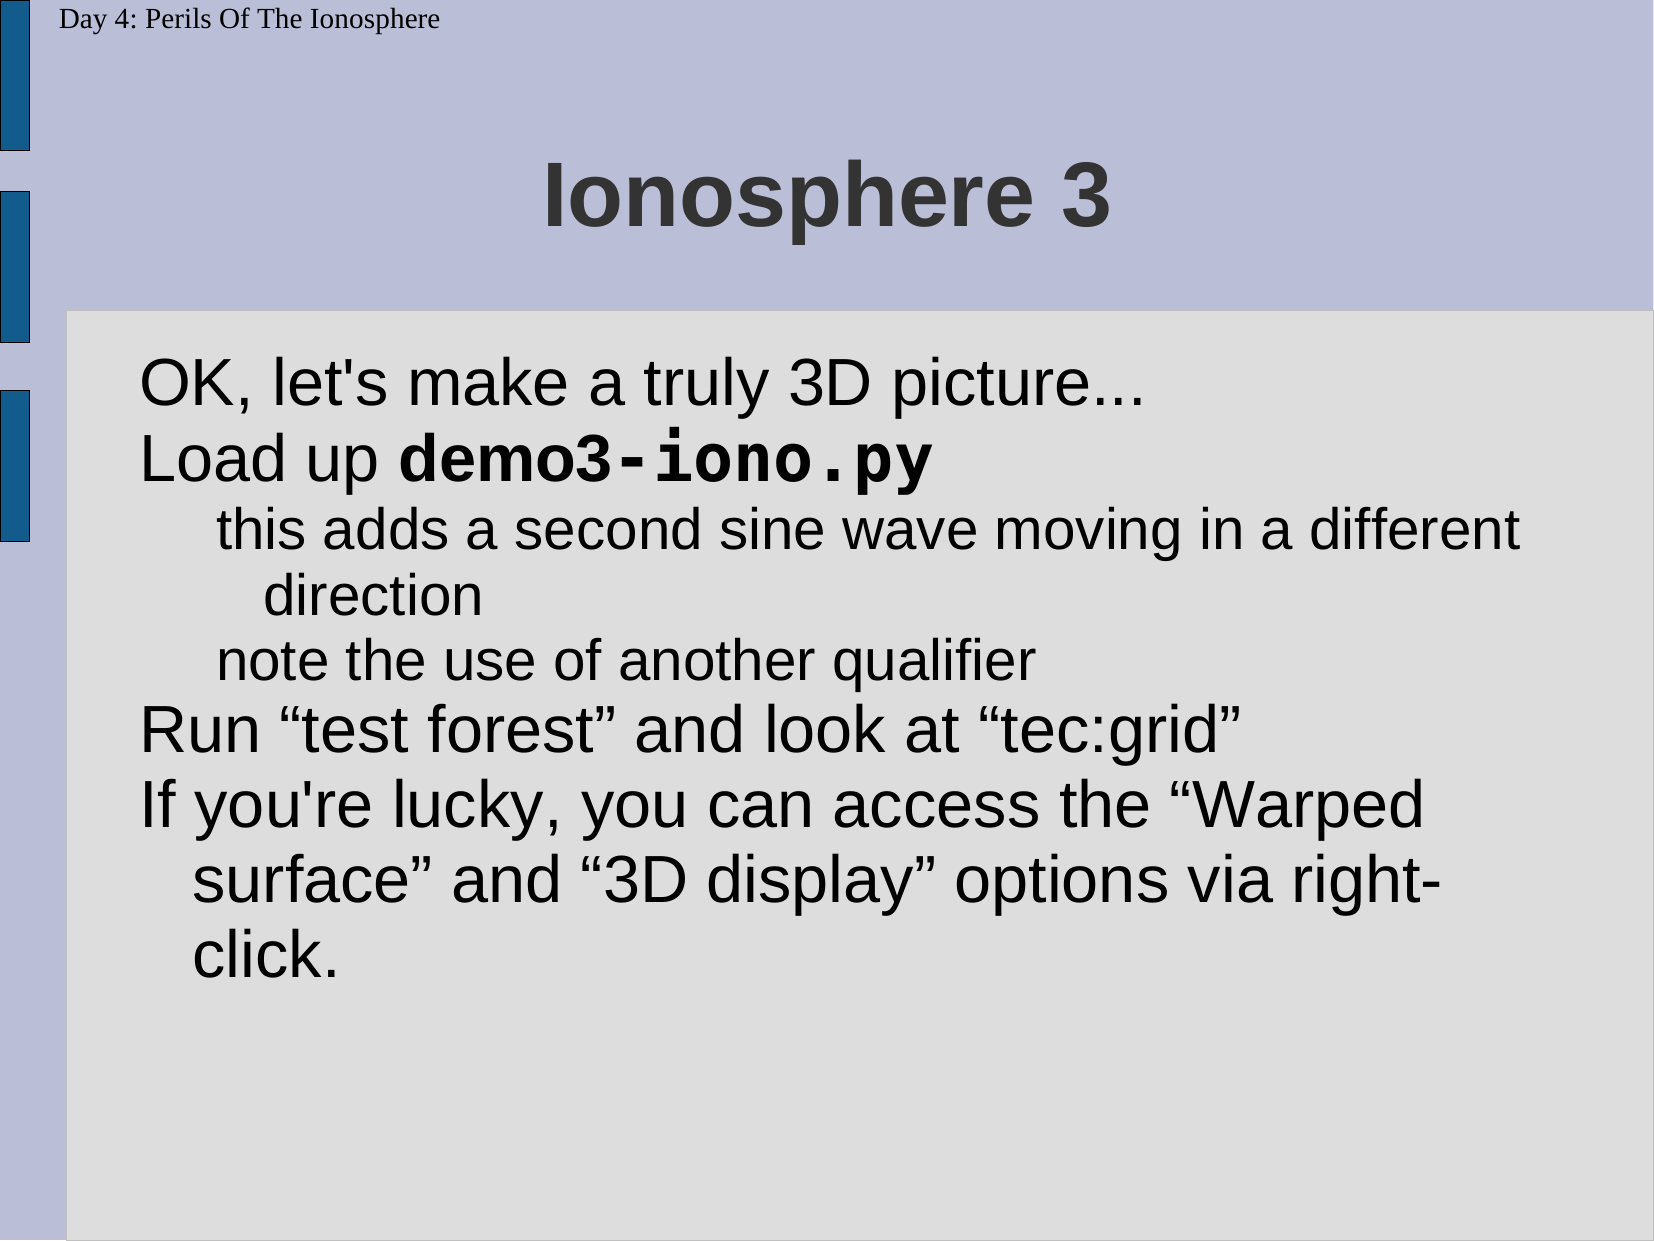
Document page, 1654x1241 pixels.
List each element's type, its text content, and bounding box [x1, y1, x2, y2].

title Ionosphere 3 [121, 98, 1534, 291]
list OK, let's make a truly 3D picture... Load up demo3-iono.py this adds a second sine wave moving in a different direction note the use of another qualifier Run “test forest” and look at “tec:grid” If you're lucky, you can access the “Warped surface” and “3D display” options via right-click. [121, 344, 1534, 1112]
